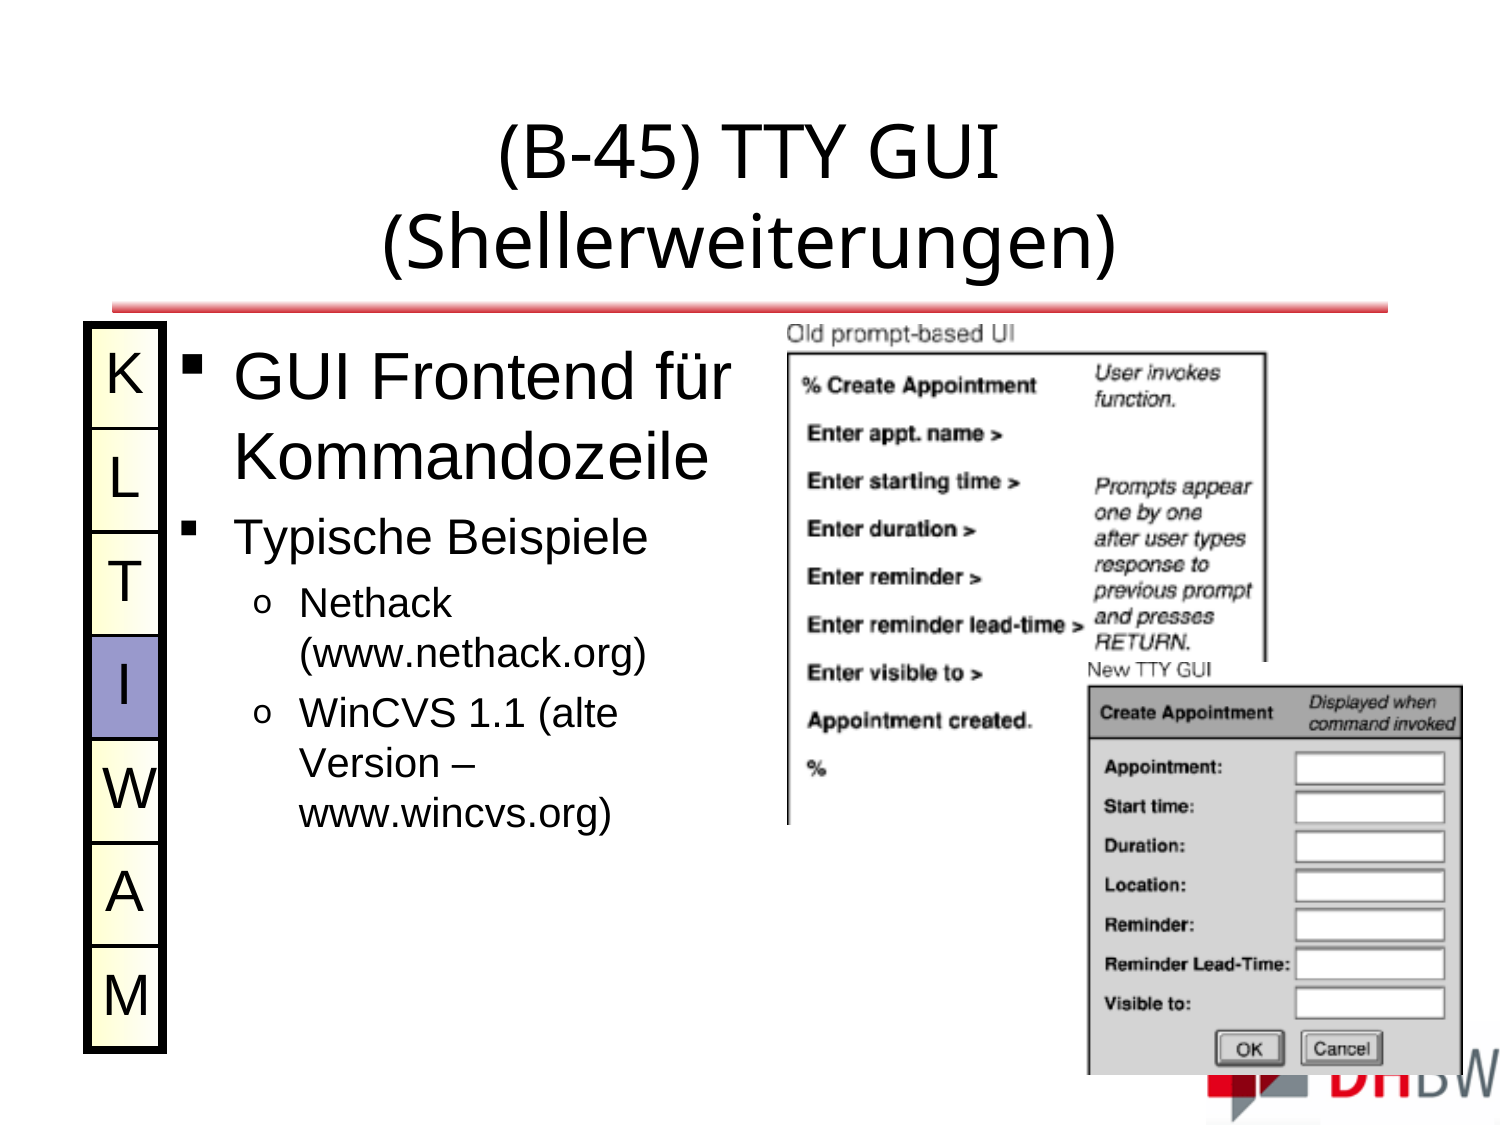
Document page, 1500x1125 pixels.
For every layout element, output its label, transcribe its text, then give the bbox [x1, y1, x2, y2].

table_cell A [92, 845, 158, 944]
table_cell I [92, 637, 158, 737]
chart [787, 324, 1463, 1075]
table_cell T [92, 534, 158, 634]
table_cell L [92, 430, 158, 530]
table_cell M [92, 948, 158, 1046]
table_header K [92, 329, 158, 427]
table_cell W [92, 741, 158, 841]
list GUI Frontend für Kommandozeile Typische Beispiele Nethack (www.nethack.org) WinCVS 1.1 (alte Version – www.wincvs.org) [167, 324, 763, 1051]
picture [1206, 1021, 1500, 1125]
title (B-45) TTY GUI (Shellerweiterungen) [112, 96, 1388, 292]
